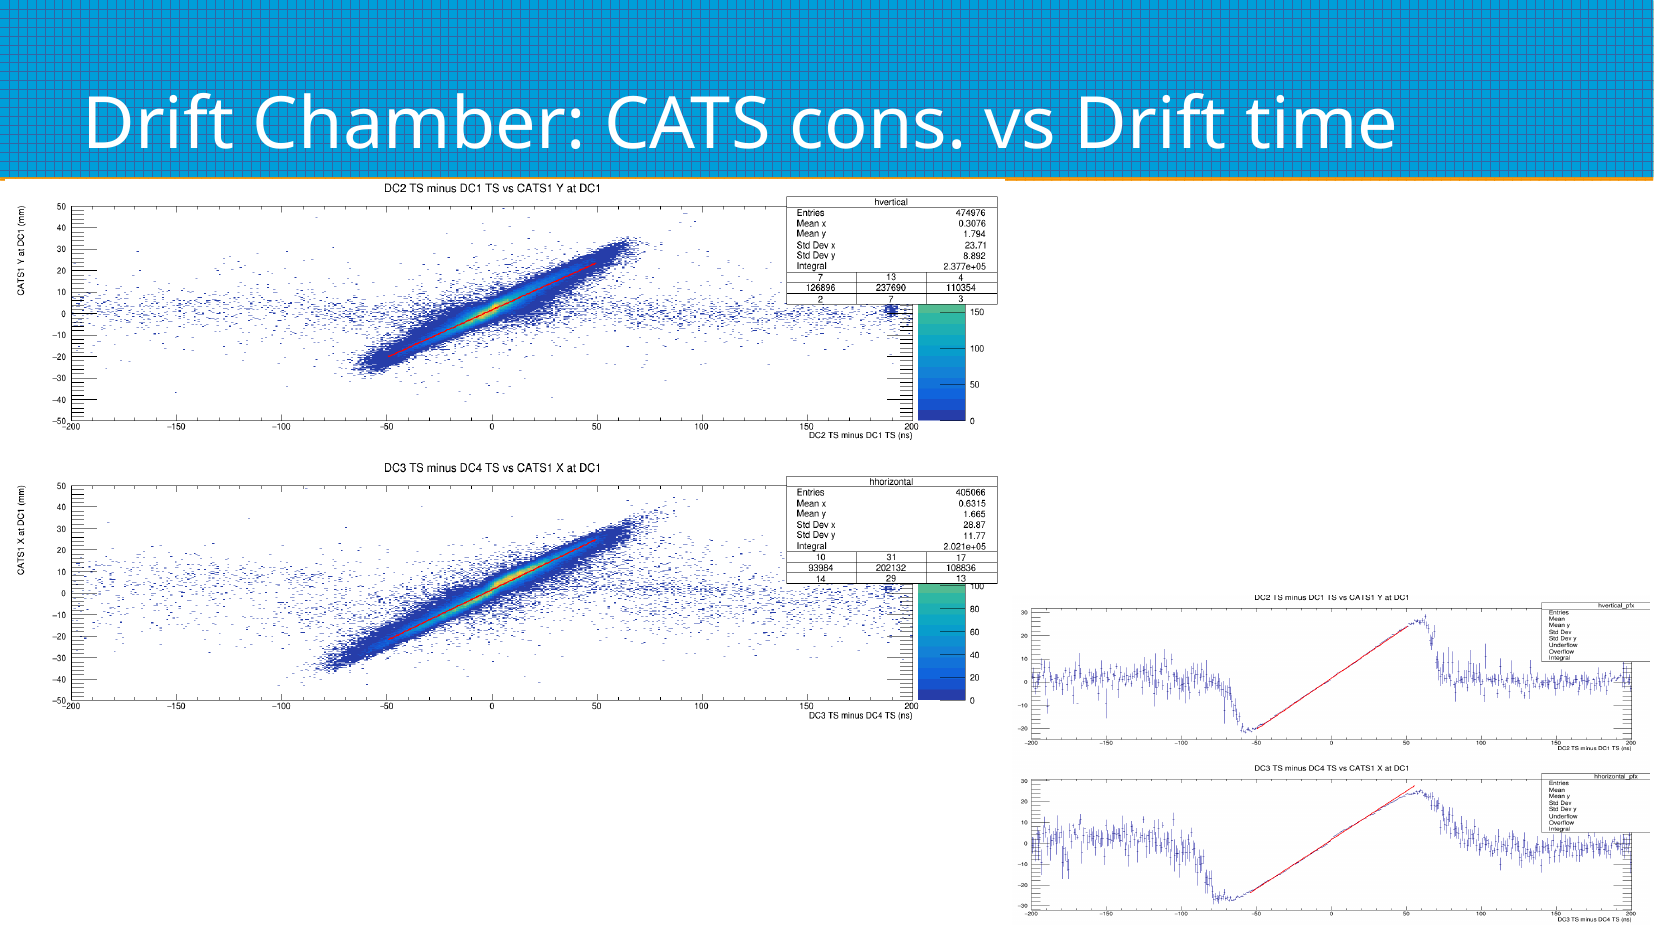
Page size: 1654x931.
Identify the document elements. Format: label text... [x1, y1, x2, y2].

title Drift Chamber: CATS cons. vs Drift time [82, 14, 1571, 171]
picture [1012, 595, 1650, 925]
picture [5, 179, 1005, 721]
